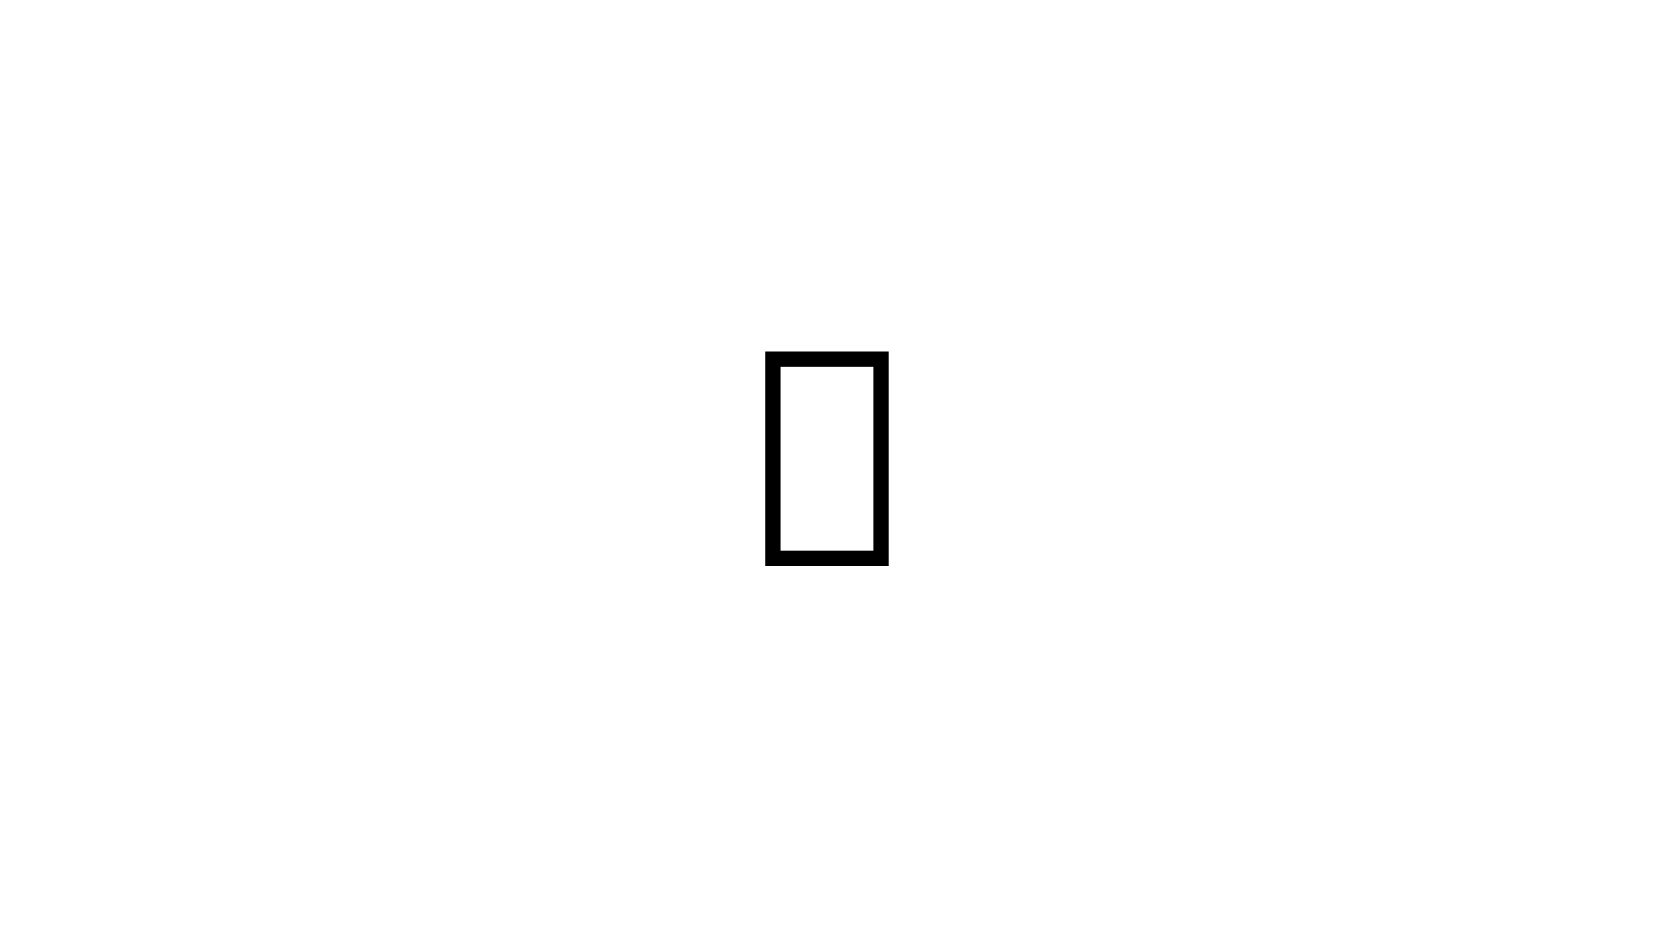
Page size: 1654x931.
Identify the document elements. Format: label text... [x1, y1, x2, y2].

title 🤔 [83, 37, 1572, 863]
